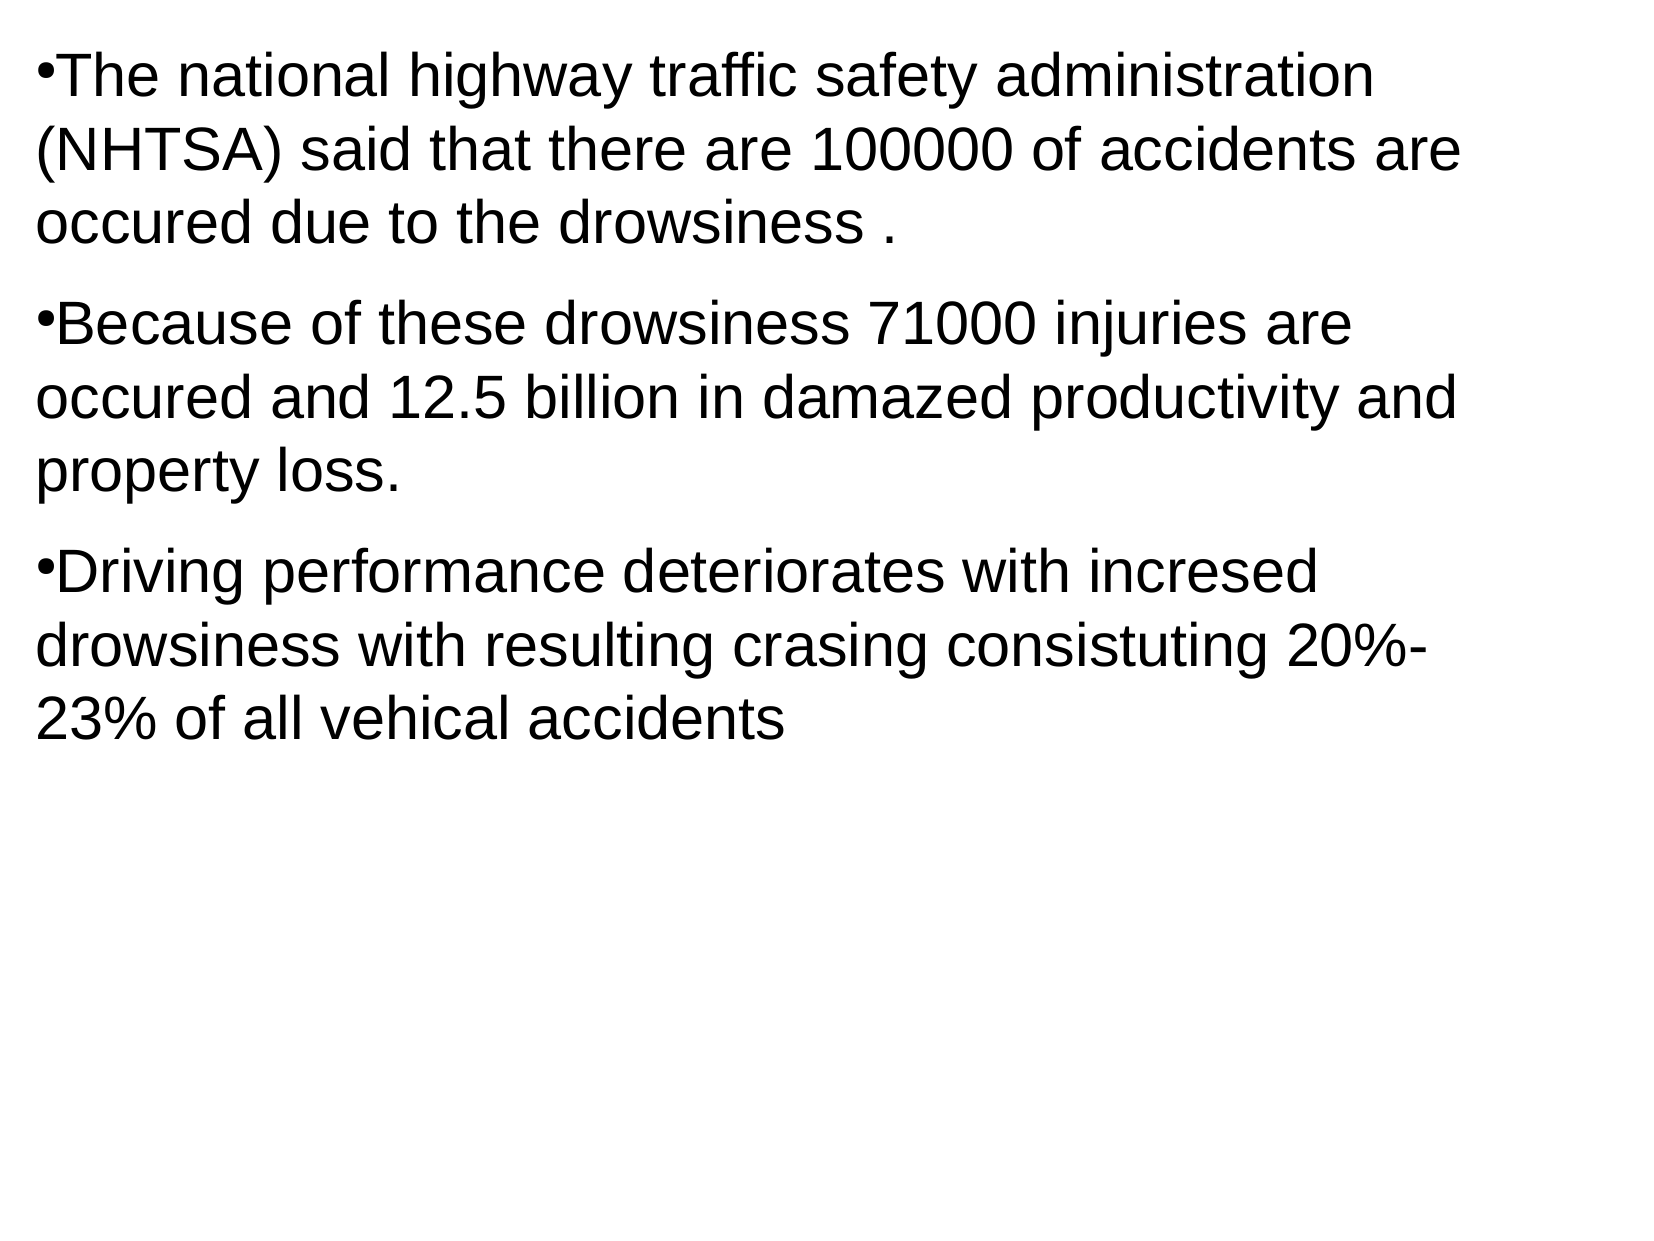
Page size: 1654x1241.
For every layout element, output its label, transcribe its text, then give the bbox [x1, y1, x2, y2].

list The national highway traffic safety administration (NHTSA) said that there are 100000 of accidents are occured due to the drowsiness . Because of these drowsiness 71000 injuries are occured and 12.5 billion in damazed productivity and property loss. Driving performance deteriorates with incresed drowsiness with resulting crasing consistuting 20%-23% of all vehical accidents [35, 35, 1524, 755]
